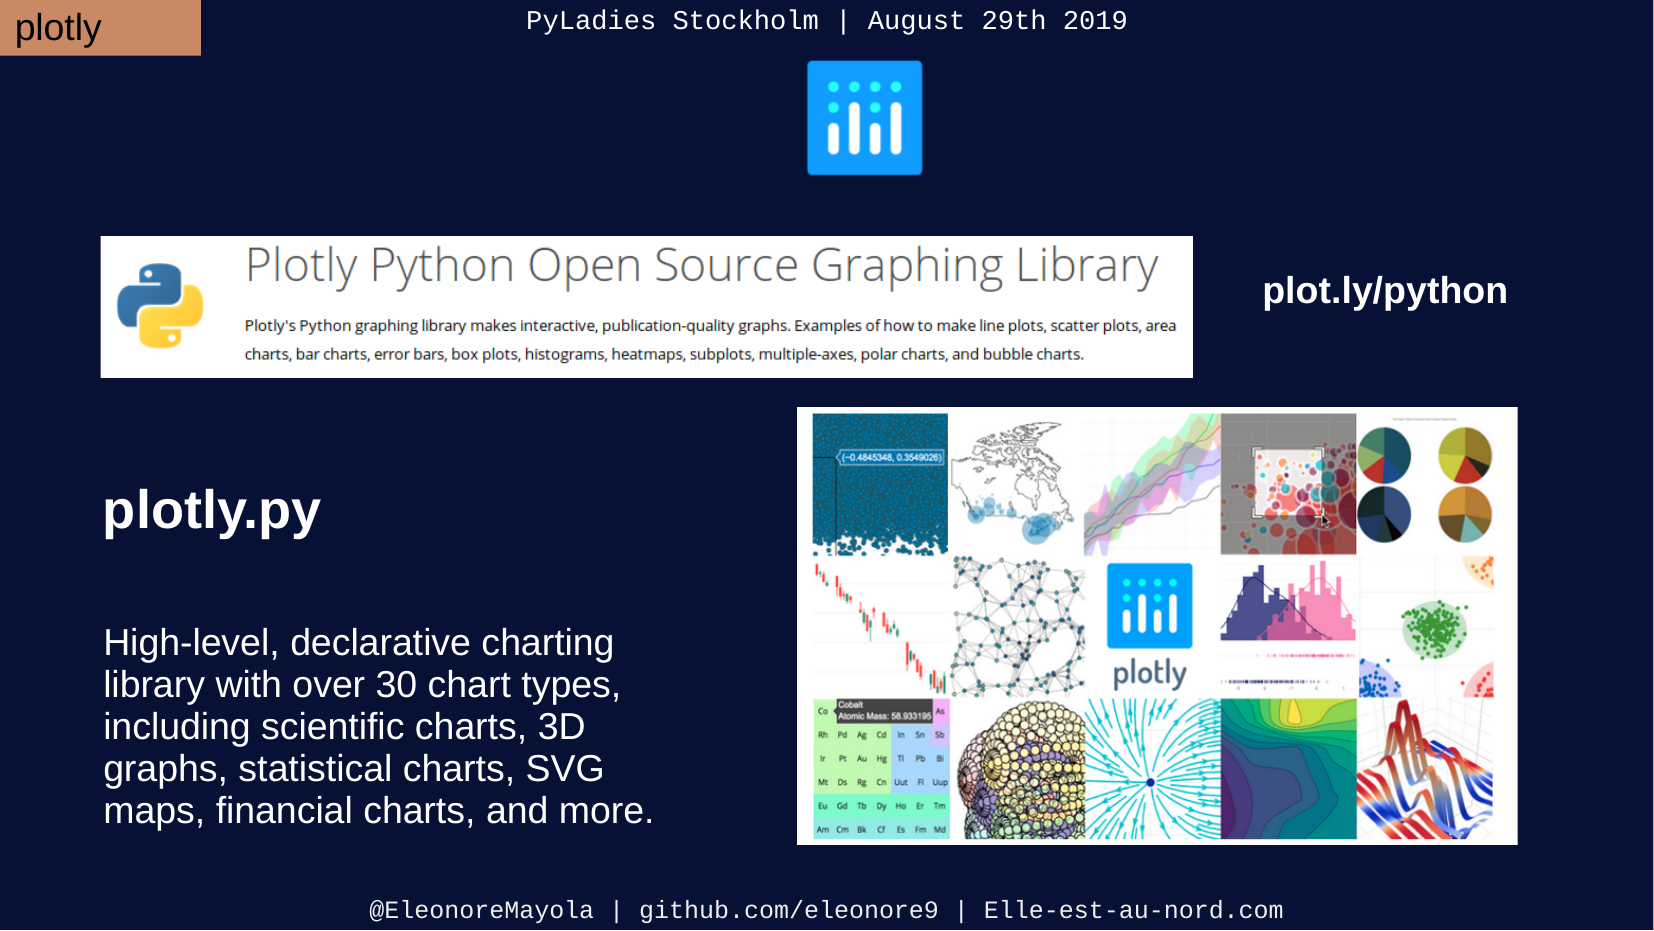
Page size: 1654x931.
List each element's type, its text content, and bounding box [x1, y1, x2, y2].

text_box High-level, declarative charting library with over 30 chart types, including scientific charts, 3D graphs, statistical charts, SVG maps, financial charts, and more. [88, 614, 715, 839]
picture [797, 407, 1518, 845]
picture [100, 236, 1193, 378]
text_box PyLadies Stockholm | August 29th 2019 [265, 0, 1388, 60]
text_box plot.ly/python [1247, 262, 1524, 319]
picture [737, 60, 993, 184]
text_box @EleonoreMayola | github.com/eleonore9 | Elle-est-au-nord.com [295, 862, 1359, 931]
text_box plotly.py [82, 472, 343, 579]
text_box plotly [0, 0, 201, 56]
